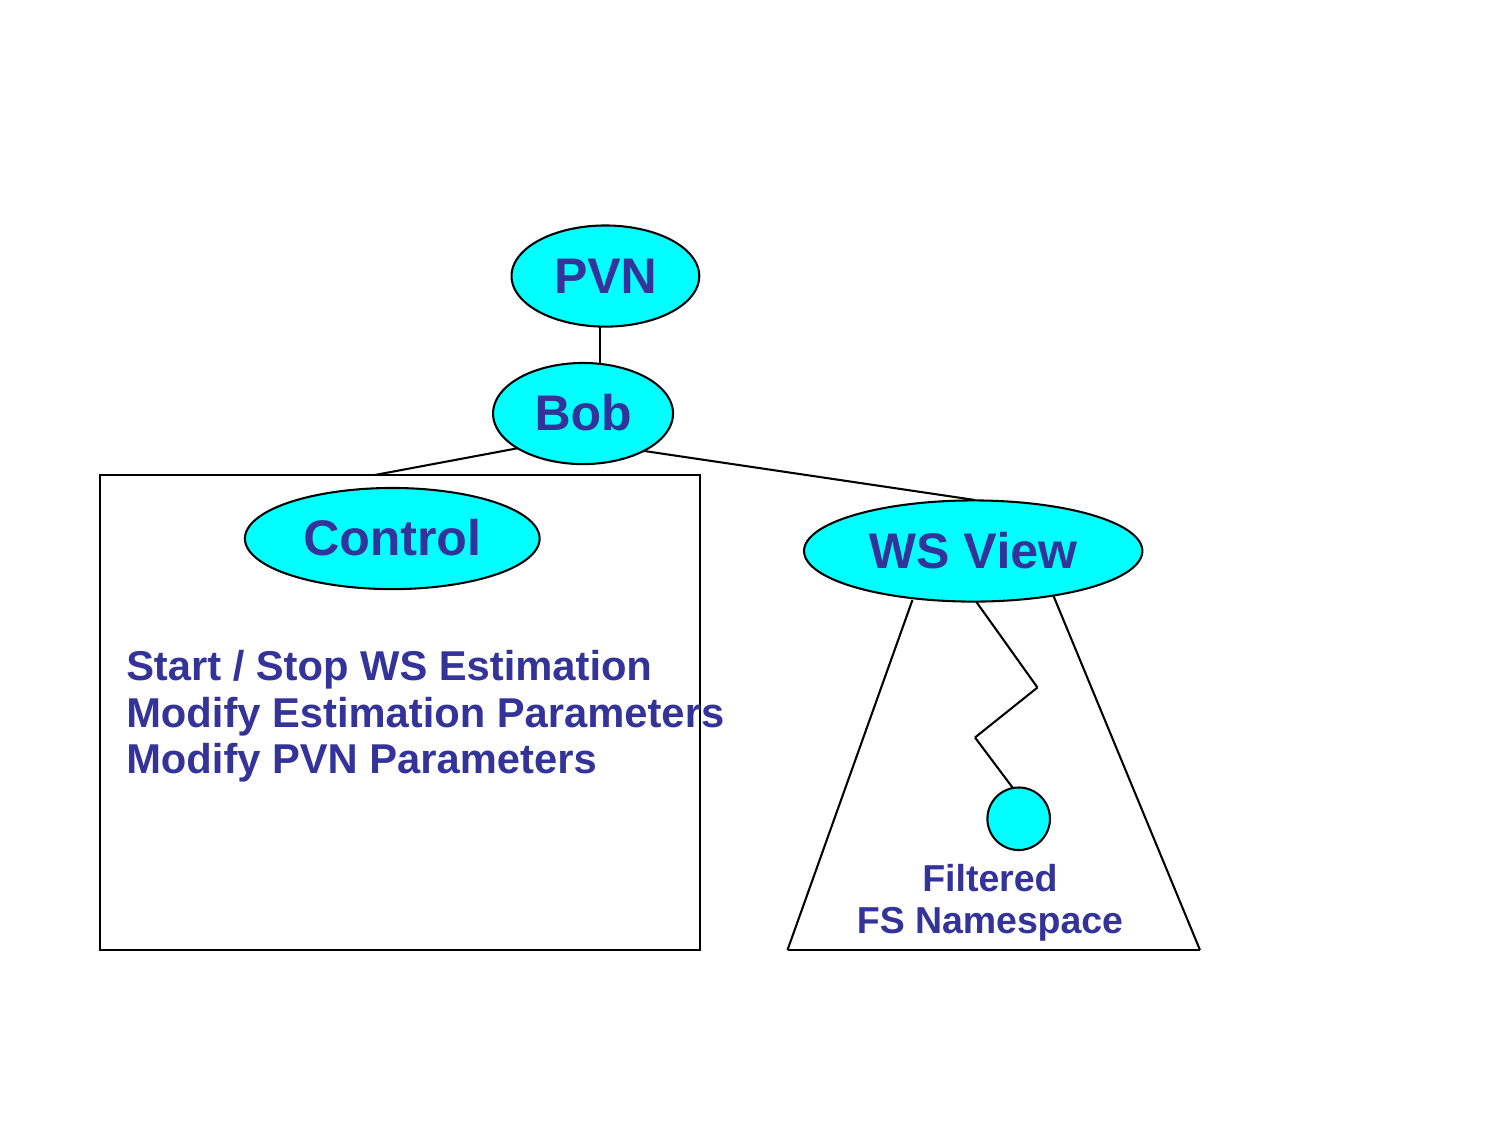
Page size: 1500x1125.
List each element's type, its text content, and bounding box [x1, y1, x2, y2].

text_box Filtered FS Namespace [842, 849, 1138, 950]
text_box WS View [804, 500, 1143, 602]
text_box PVN [511, 225, 700, 327]
text_box Bob [493, 362, 674, 465]
text_box Start / Stop WS Estimation Modify Estimation Parameters Modify PVN Parameters [99, 474, 700, 951]
text_box [987, 787, 1051, 849]
